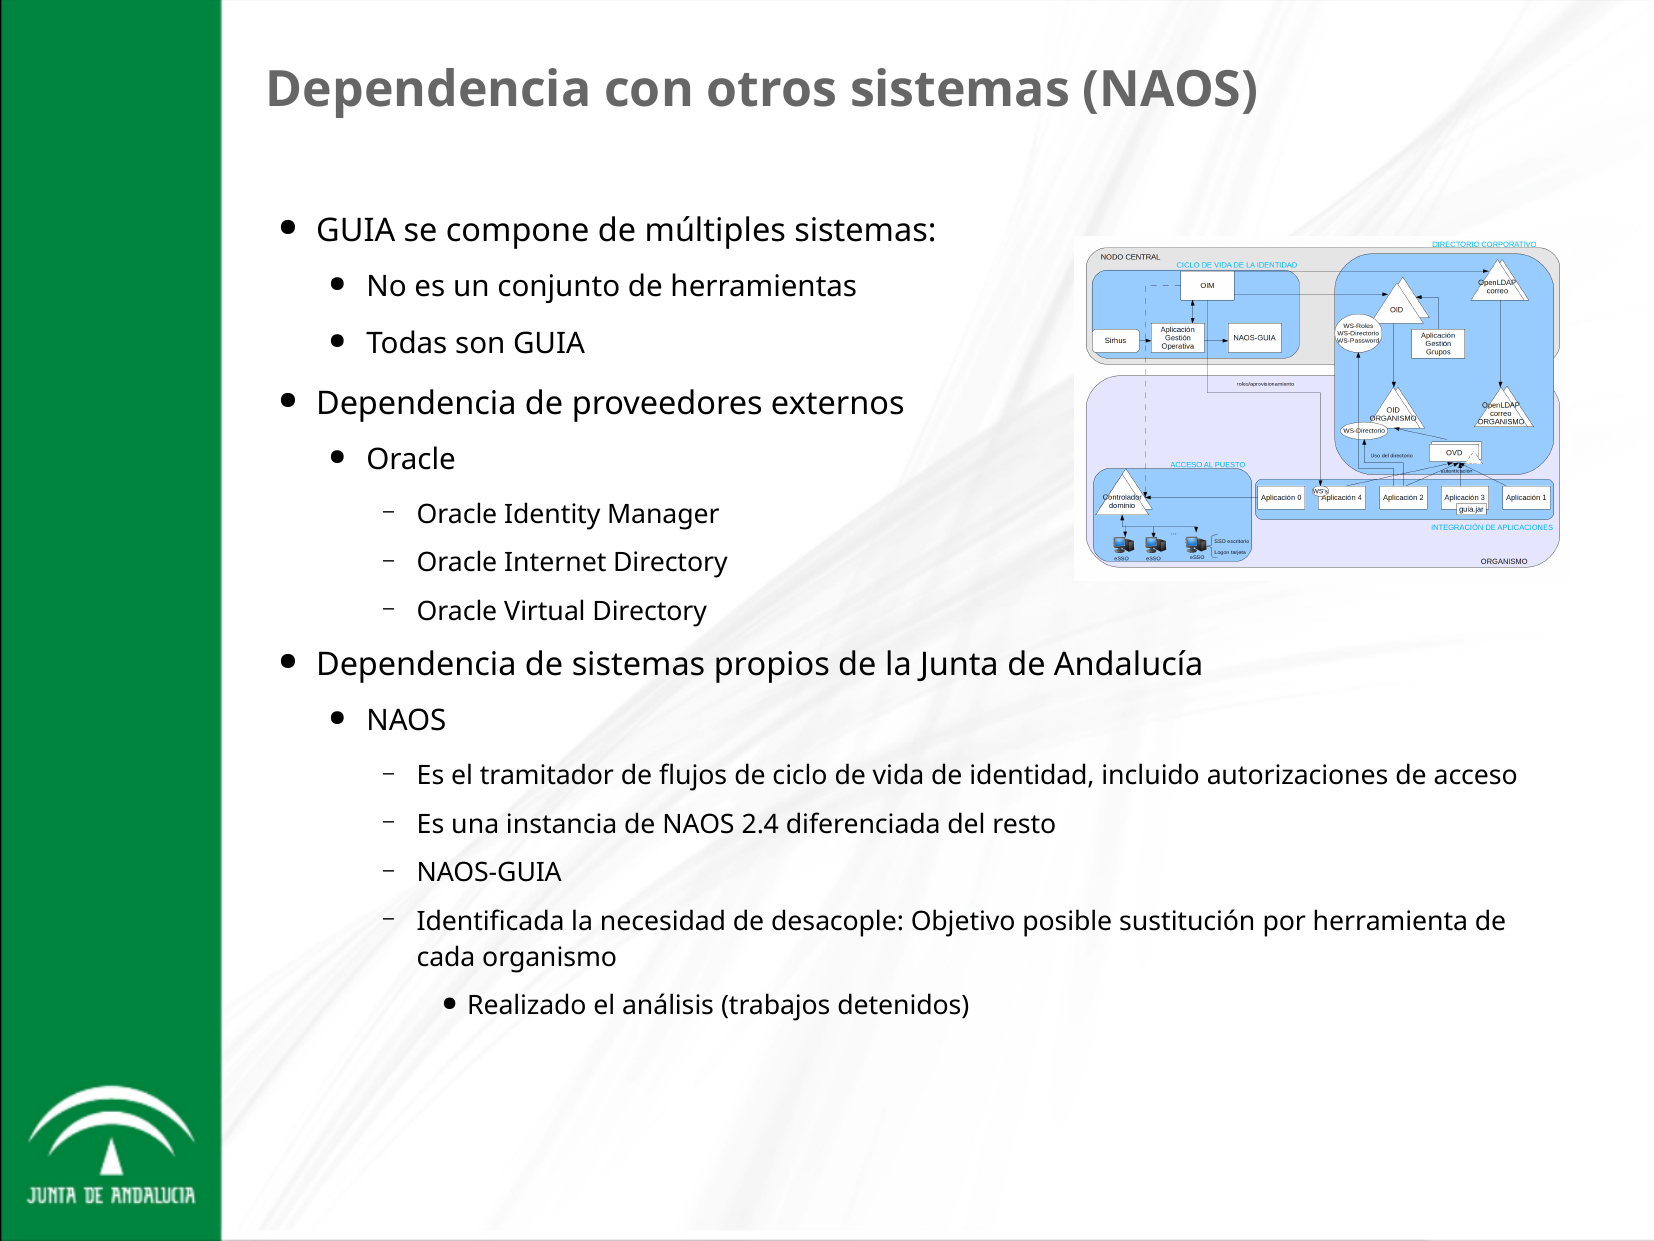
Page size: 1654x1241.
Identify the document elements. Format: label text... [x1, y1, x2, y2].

title Dependencia con otros sistemas (NAOS) [265, 37, 1571, 136]
picture [0, 0, 1654, 1241]
list GUIA se compone de múltiples sistemas: No es un conjunto de herramientas Todas son GUIA Dependencia de proveedores externos Oracle Oracle Identity Manager Oracle Internet Directory Oracle Virtual Directory Dependencia de sistemas propios de la Junta de Andalucía NAOS Es el tramitador de flujos de ciclo de vida de identidad, incluido autorizaciones de acceso Es una instancia de NAOS 2.4 diferenciada del resto NAOS-GUIA Identificada la necesidad de desacople: Objetivo posible sustitución por herramienta de cada organismo Realizado el análisis (trabajos detenidos) [265, 206, 1571, 1026]
